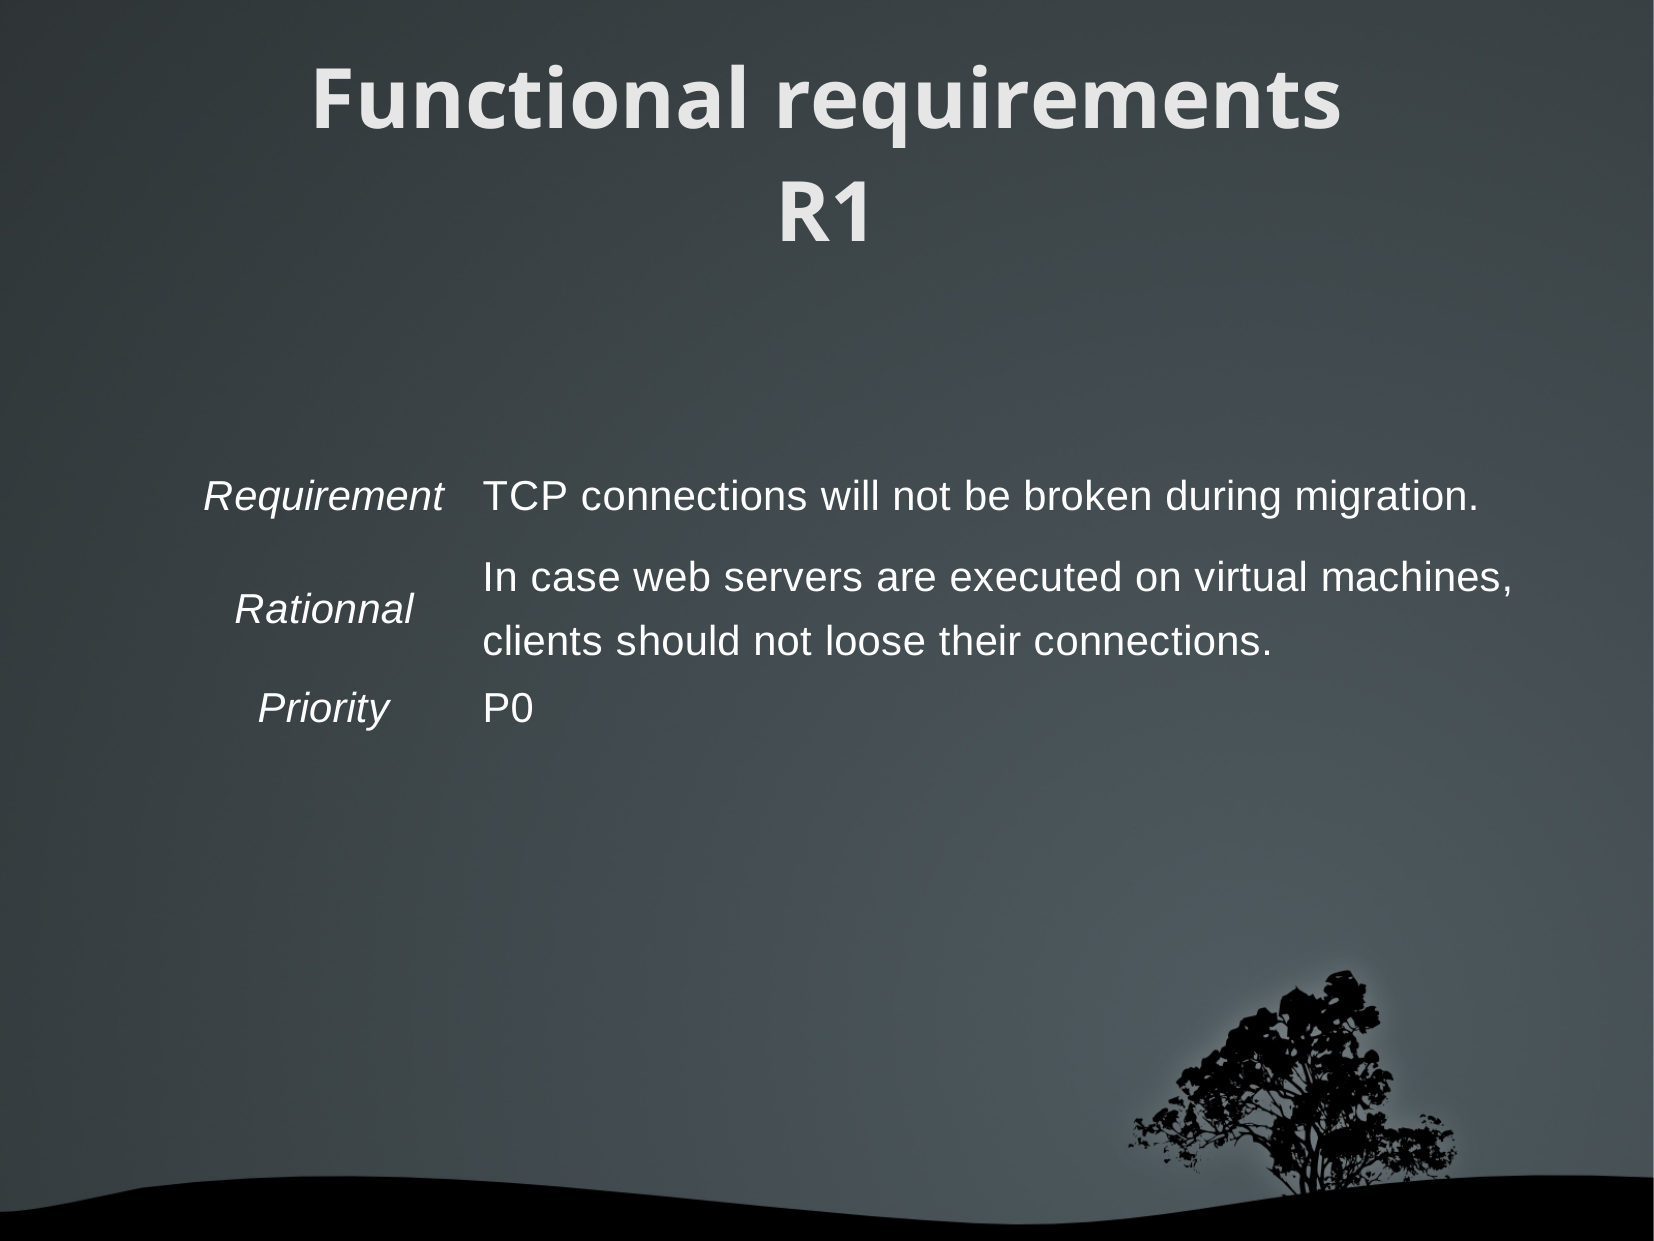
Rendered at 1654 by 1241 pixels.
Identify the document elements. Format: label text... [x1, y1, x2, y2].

title Functional requirements R1 [82, 56, 1571, 250]
chart [167, 441, 1548, 739]
picture [0, 0, 1654, 1241]
